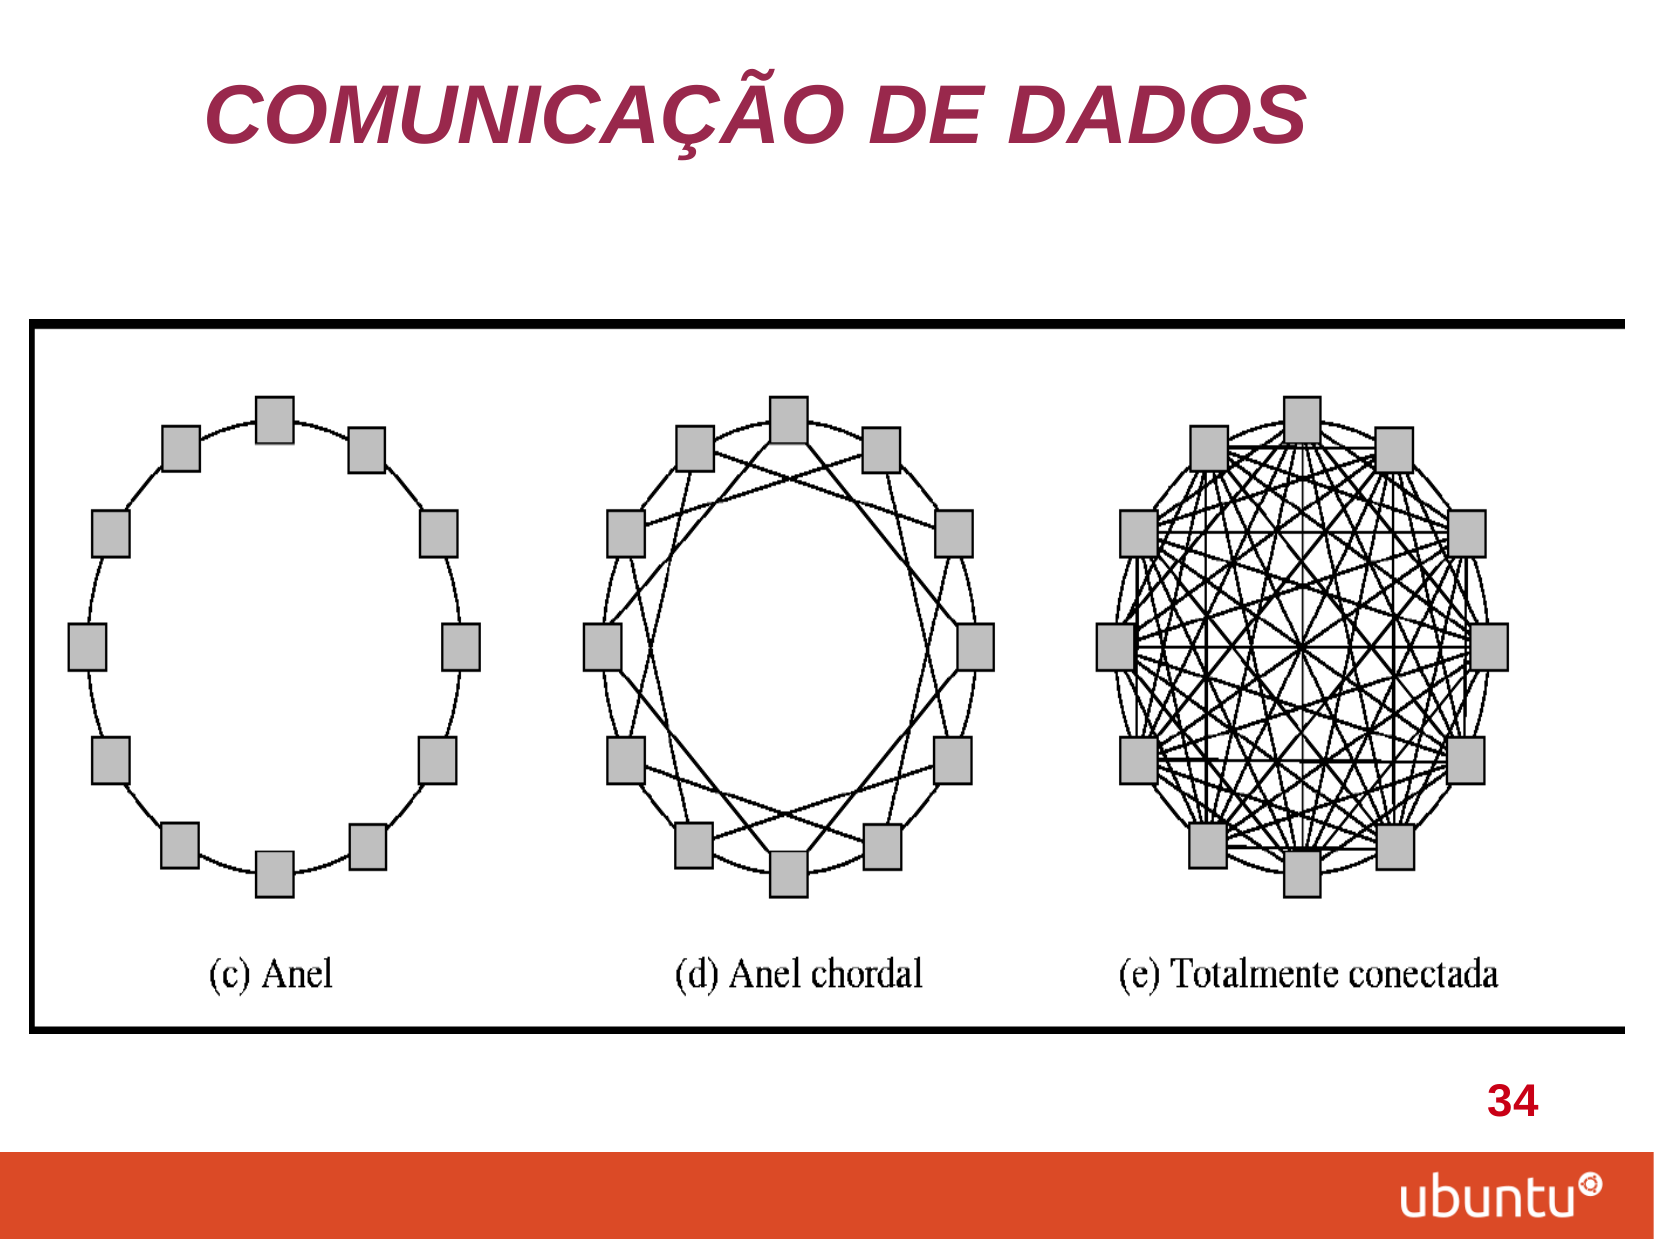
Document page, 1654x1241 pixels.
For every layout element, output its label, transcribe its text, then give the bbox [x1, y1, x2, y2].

picture [29, 319, 1625, 1034]
title COMUNICAÇÃO DE DADOS [11, 7, 1500, 200]
picture [0, 1152, 1654, 1239]
text_box <number> [1473, 1063, 1654, 1134]
